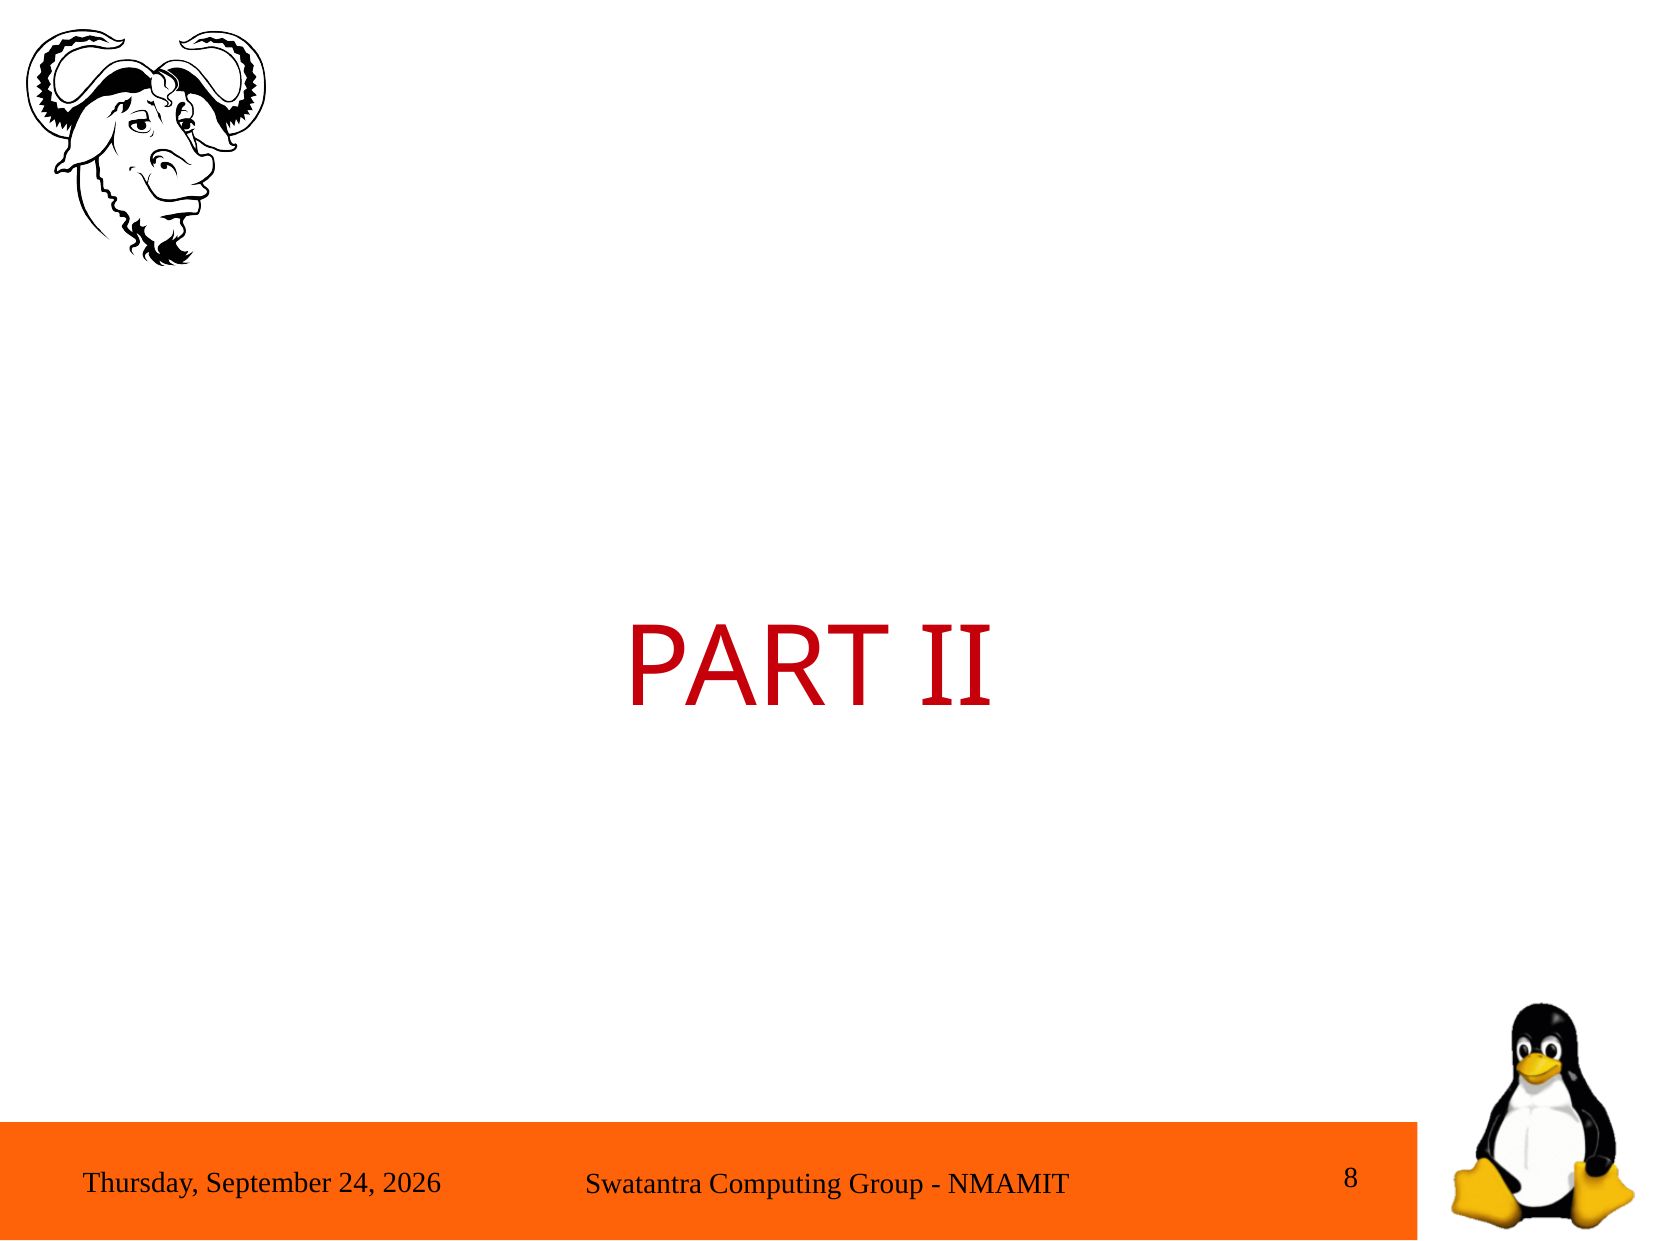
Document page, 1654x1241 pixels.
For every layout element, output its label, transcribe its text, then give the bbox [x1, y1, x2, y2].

picture [26, 29, 266, 266]
subtitle PART II [171, 329, 1447, 995]
picture [1446, 997, 1640, 1235]
